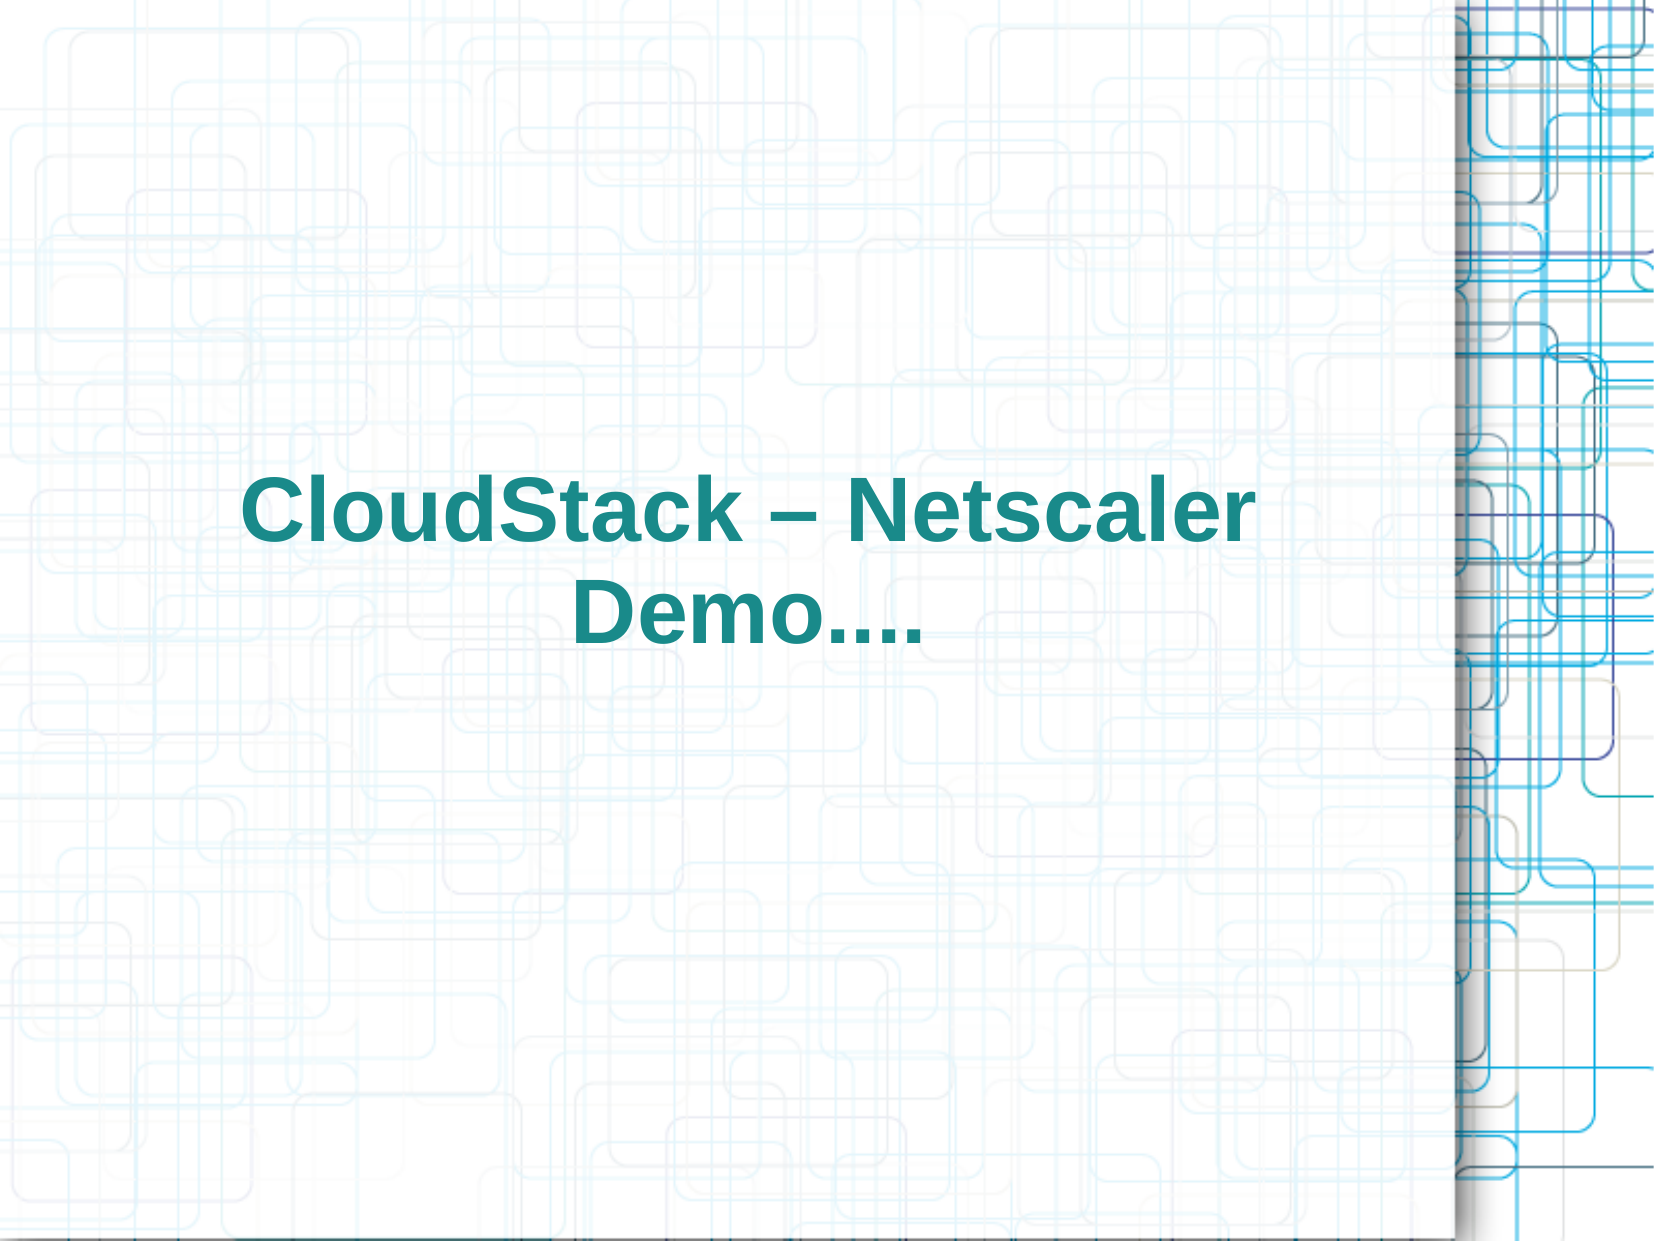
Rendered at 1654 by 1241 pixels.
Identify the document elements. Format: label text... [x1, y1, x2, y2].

title CloudStack – Netscaler Demo.... [69, 457, 1429, 665]
picture [0, 0, 1654, 1241]
